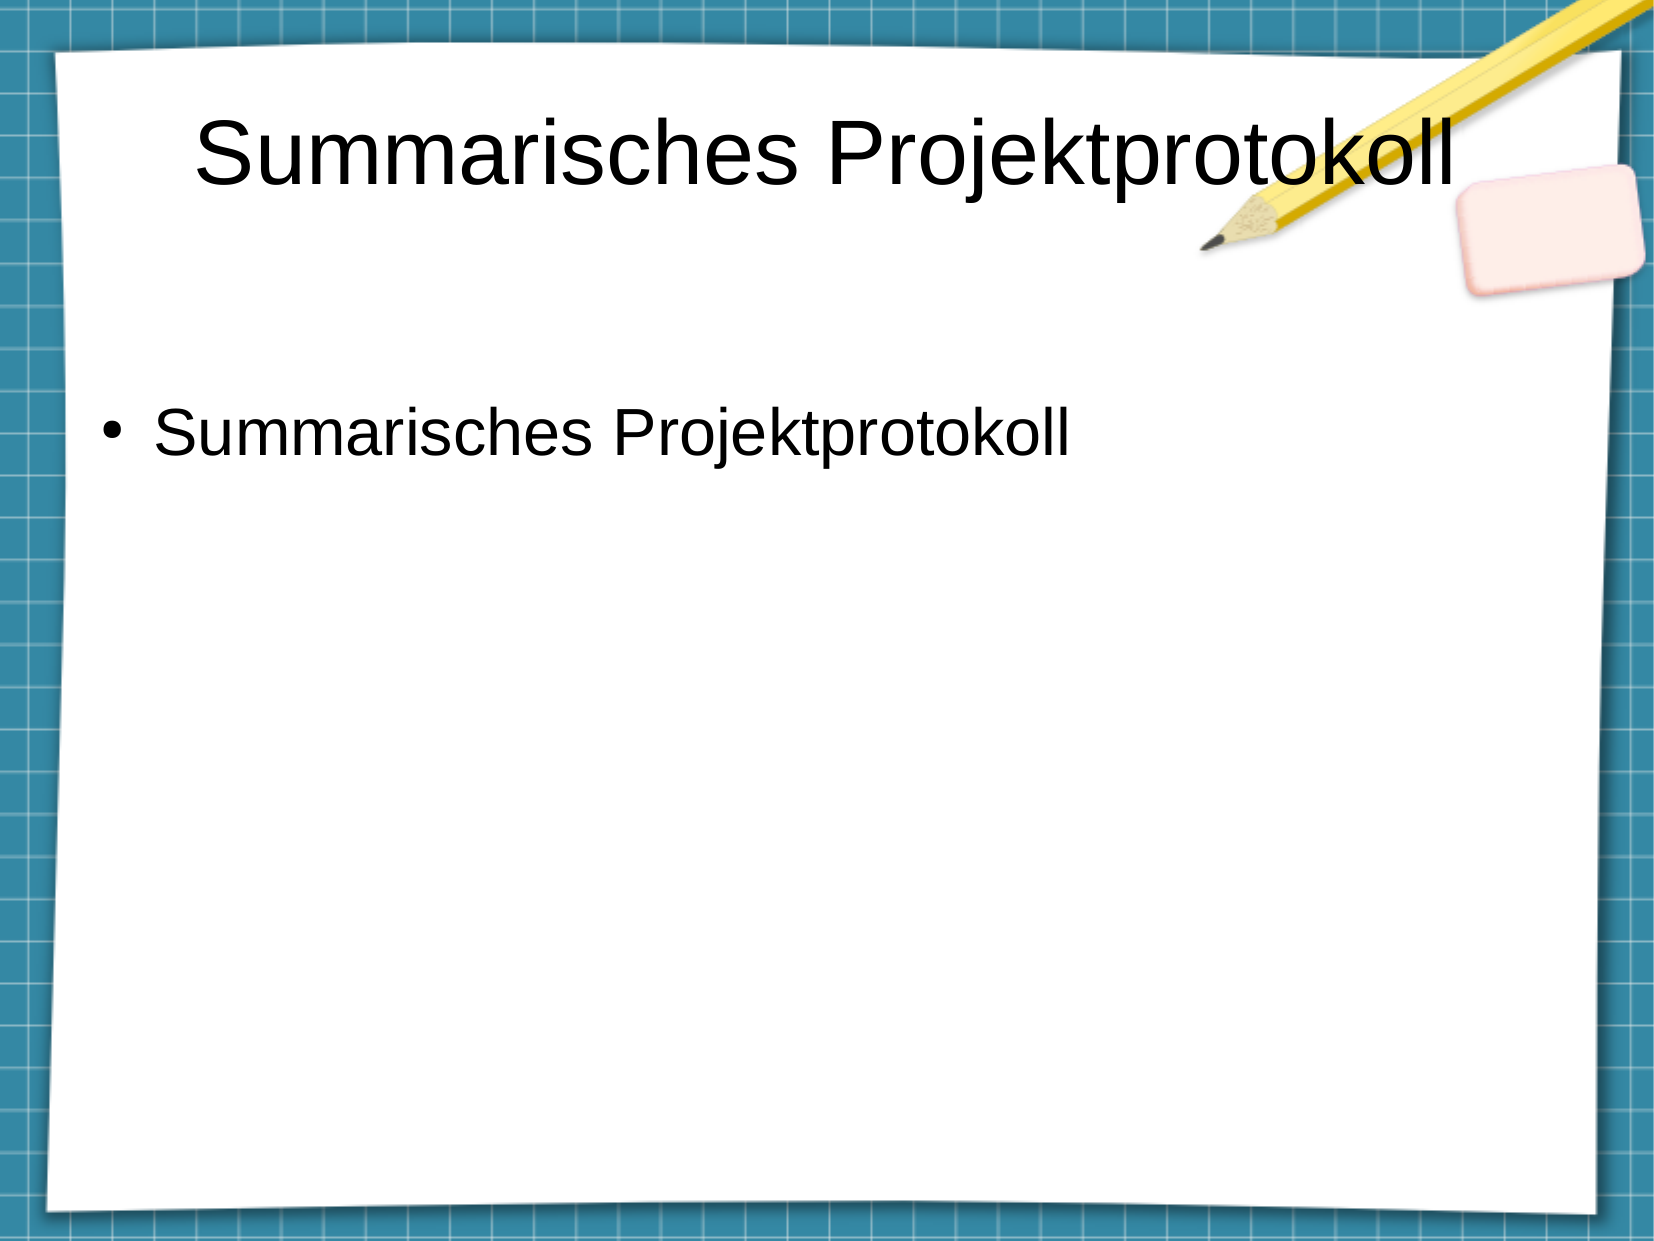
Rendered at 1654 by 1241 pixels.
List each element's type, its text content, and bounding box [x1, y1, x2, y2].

picture [0, 0, 1654, 1241]
title Summarisches Projektprotokoll [82, 49, 1571, 257]
list Summarisches Projektprotokoll [82, 290, 1571, 1010]
